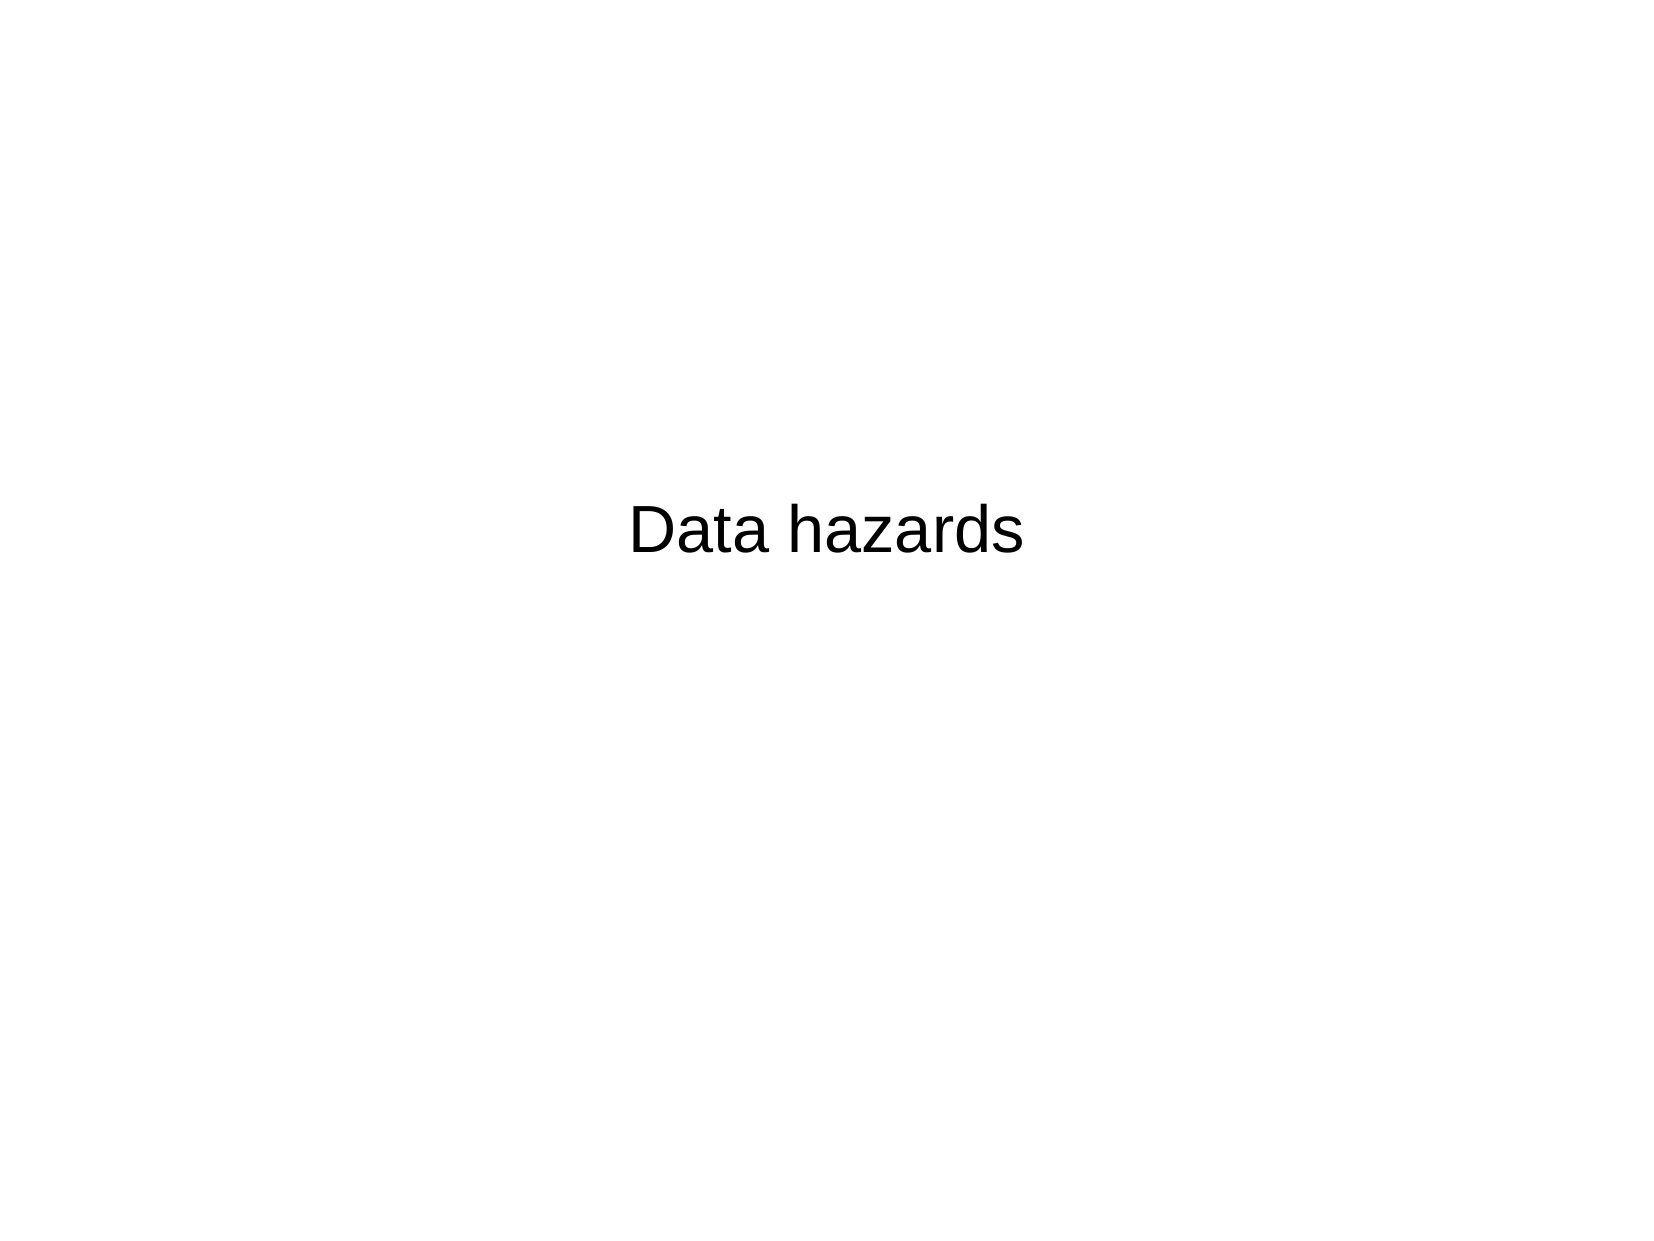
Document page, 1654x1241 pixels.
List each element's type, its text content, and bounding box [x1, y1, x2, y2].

subtitle Data hazards [82, 49, 1571, 1010]
